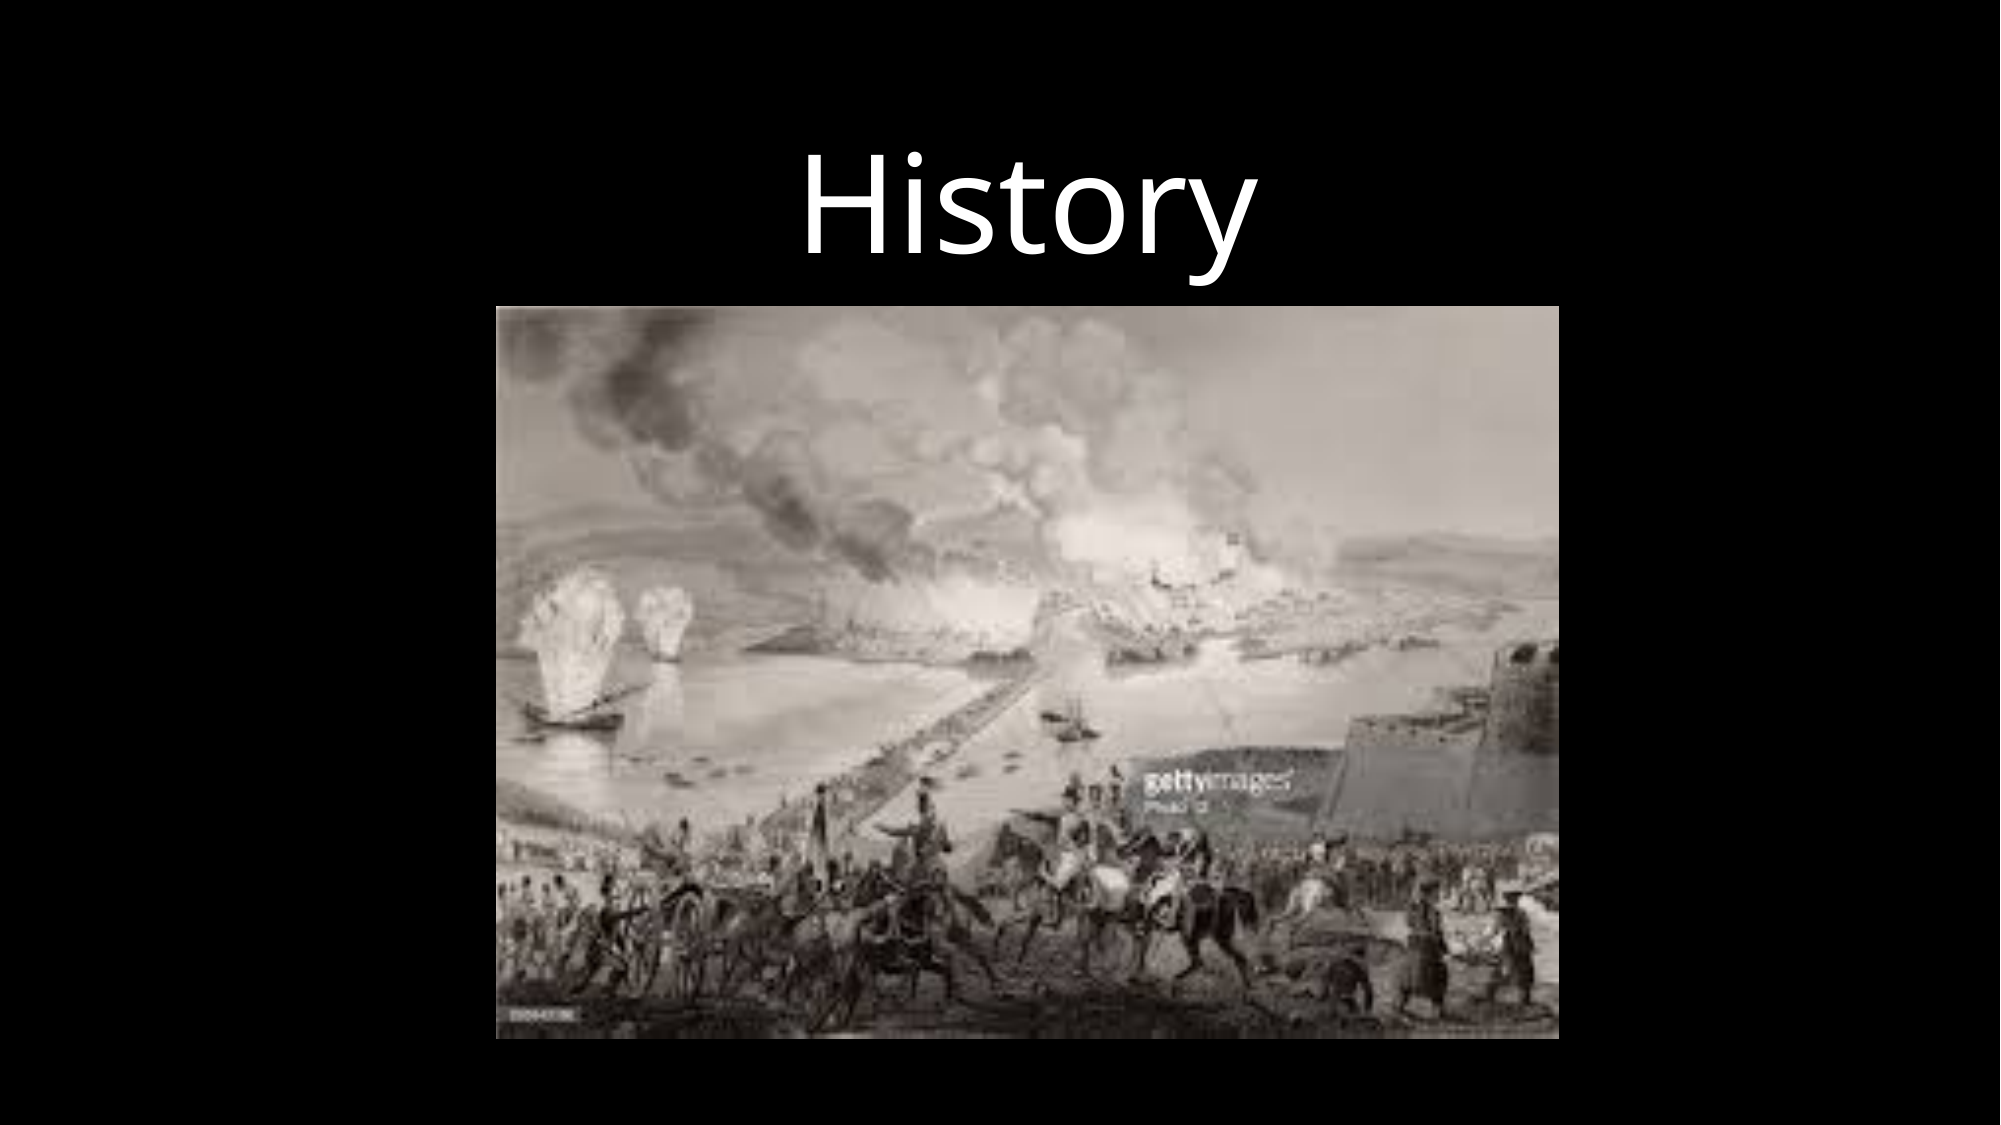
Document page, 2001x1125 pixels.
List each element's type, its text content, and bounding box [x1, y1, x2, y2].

picture [496, 306, 1559, 1039]
title History [475, 89, 1580, 307]
